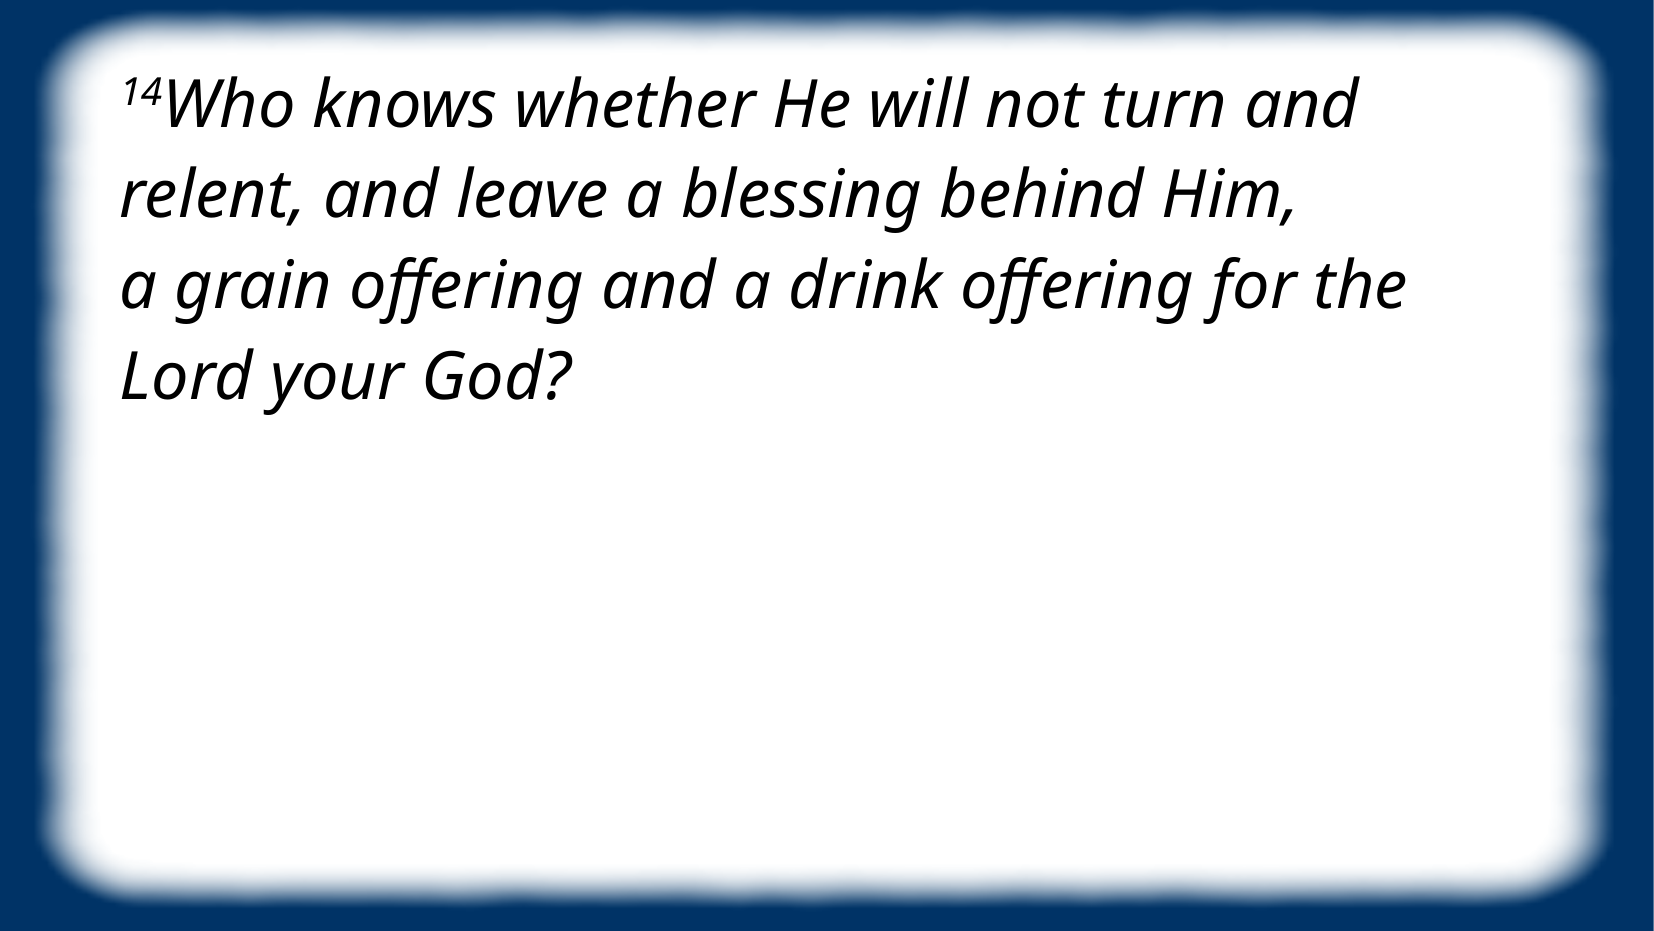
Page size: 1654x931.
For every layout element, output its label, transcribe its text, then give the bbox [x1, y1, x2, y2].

picture [0, 0, 1654, 931]
text_box 14Who knows whether He will not turn and relent, and leave a blessing behind Him, a grain offering and a drink offering for the Lord your God? [105, 48, 1546, 436]
